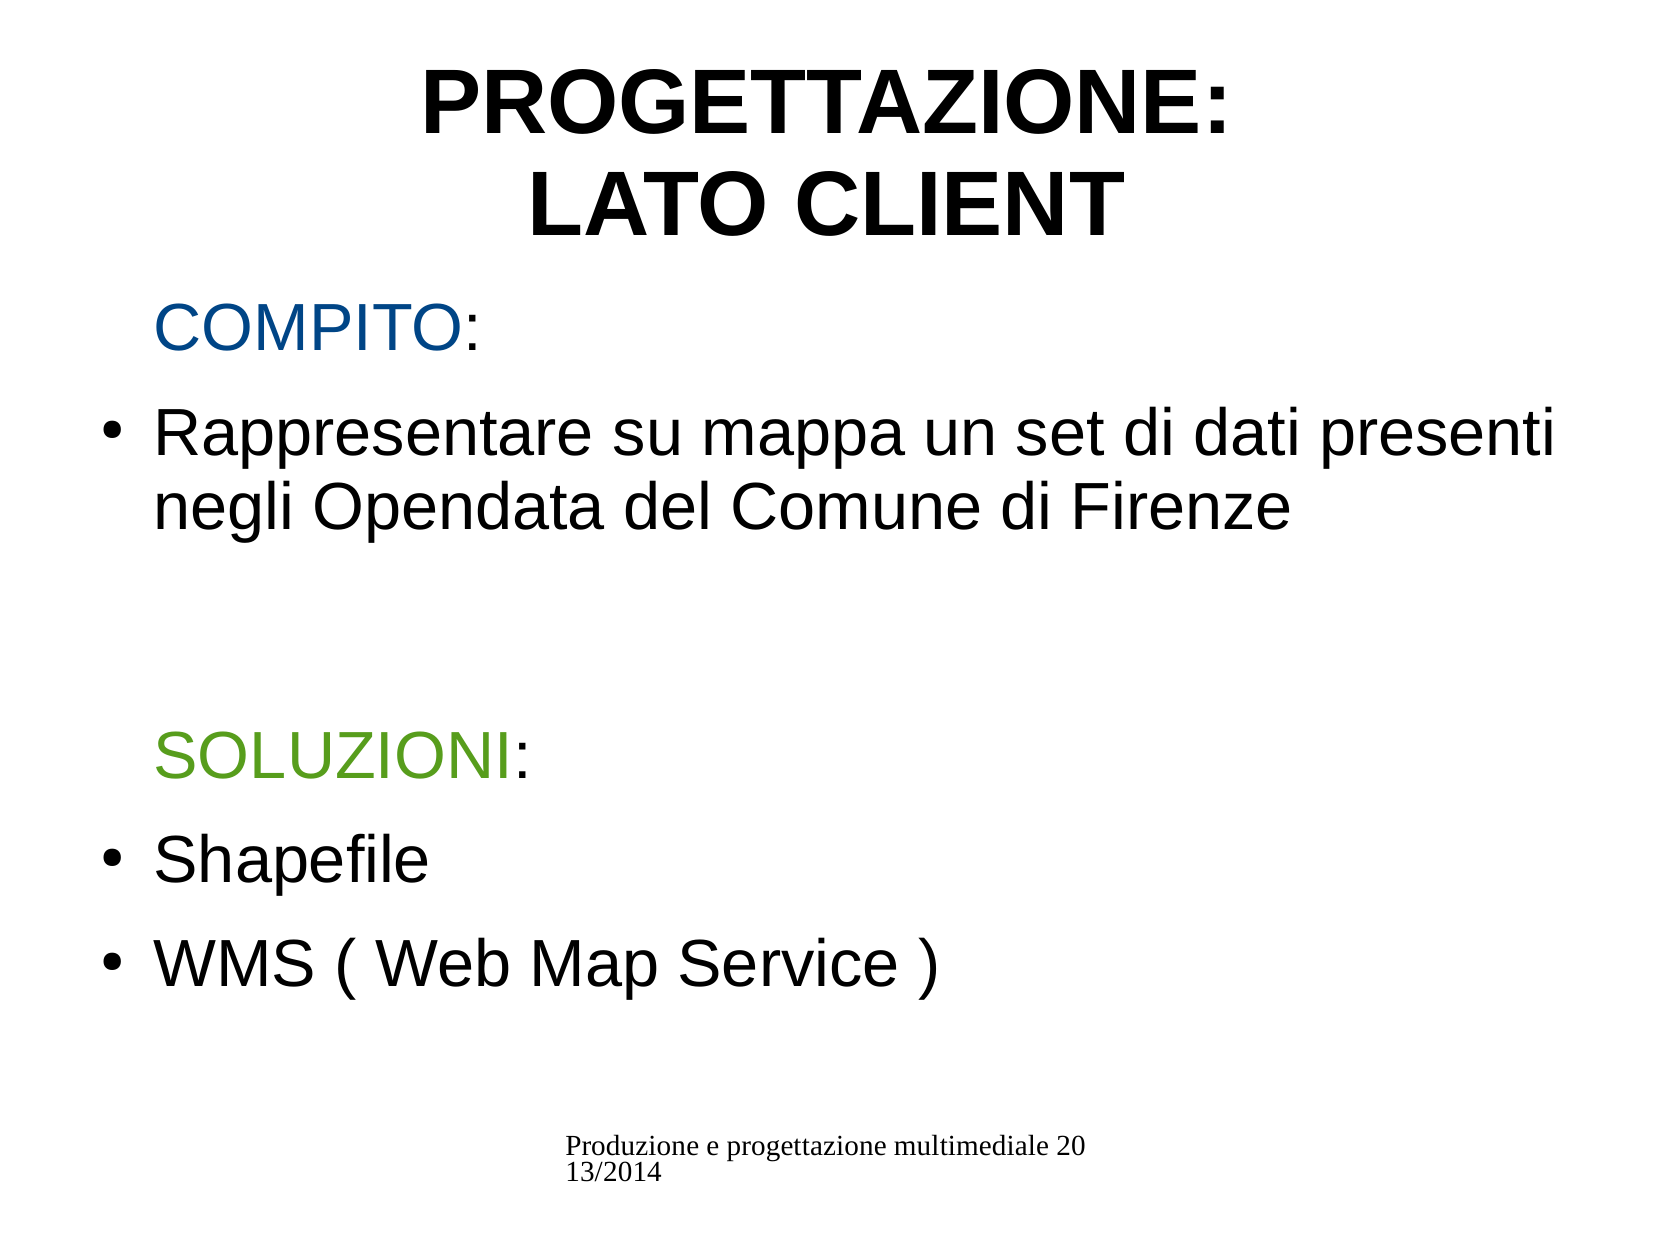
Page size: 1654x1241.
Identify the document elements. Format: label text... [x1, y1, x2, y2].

list SOLUZIONI: Shapefile WMS ( Web Map Service ) [82, 717, 1571, 1109]
title PROGETTAZIONE: LATO CLIENT [82, 49, 1571, 257]
list COMPITO: Rappresentare su mappa un set di dati presenti negli Opendata del Comune di Firenze [82, 290, 1571, 681]
